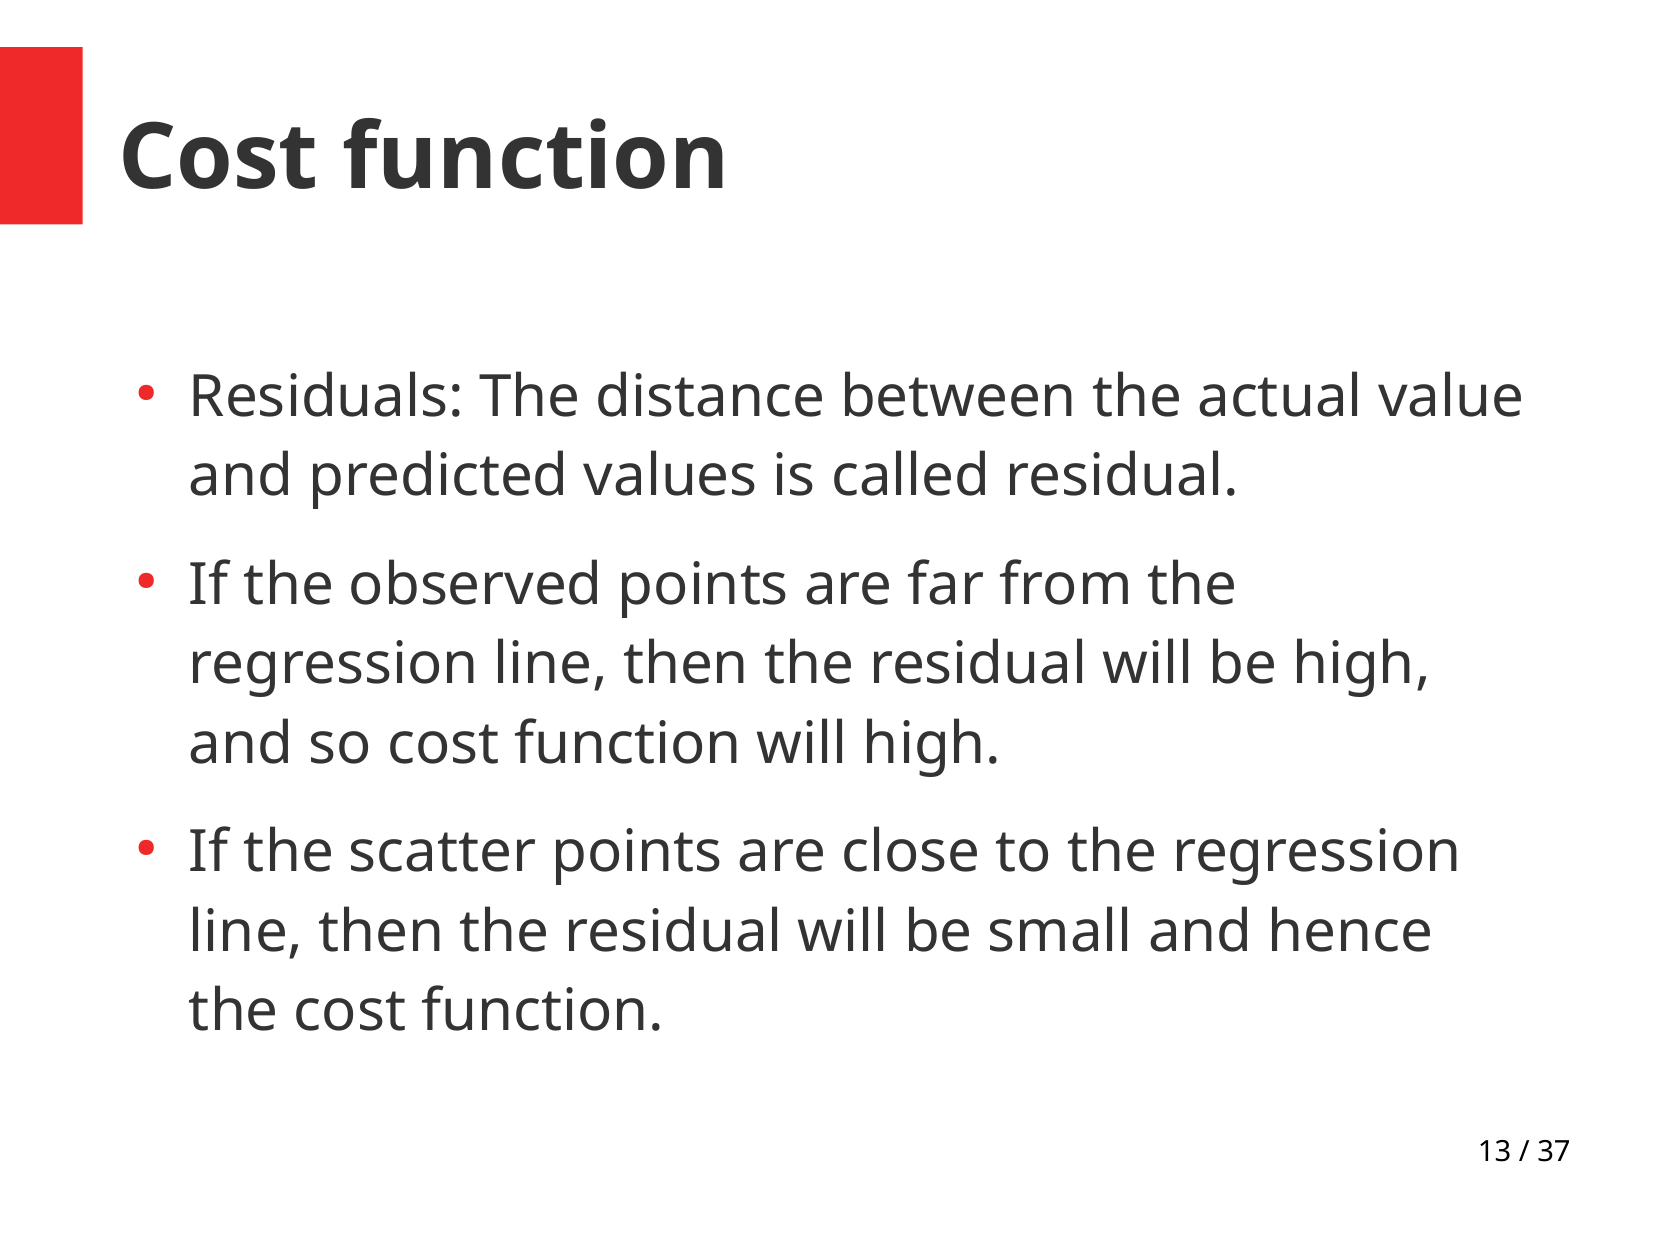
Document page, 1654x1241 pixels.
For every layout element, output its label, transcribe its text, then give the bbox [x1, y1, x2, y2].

title Cost function [118, 49, 1571, 257]
list Residuals: The distance between the actual value and predicted values is called residual. If the observed points are far from the regression line, then the residual will be high, and so cost function will high. If the scatter points are close to the regression line, then the residual will be small and hence the cost function. [118, 354, 1536, 1074]
